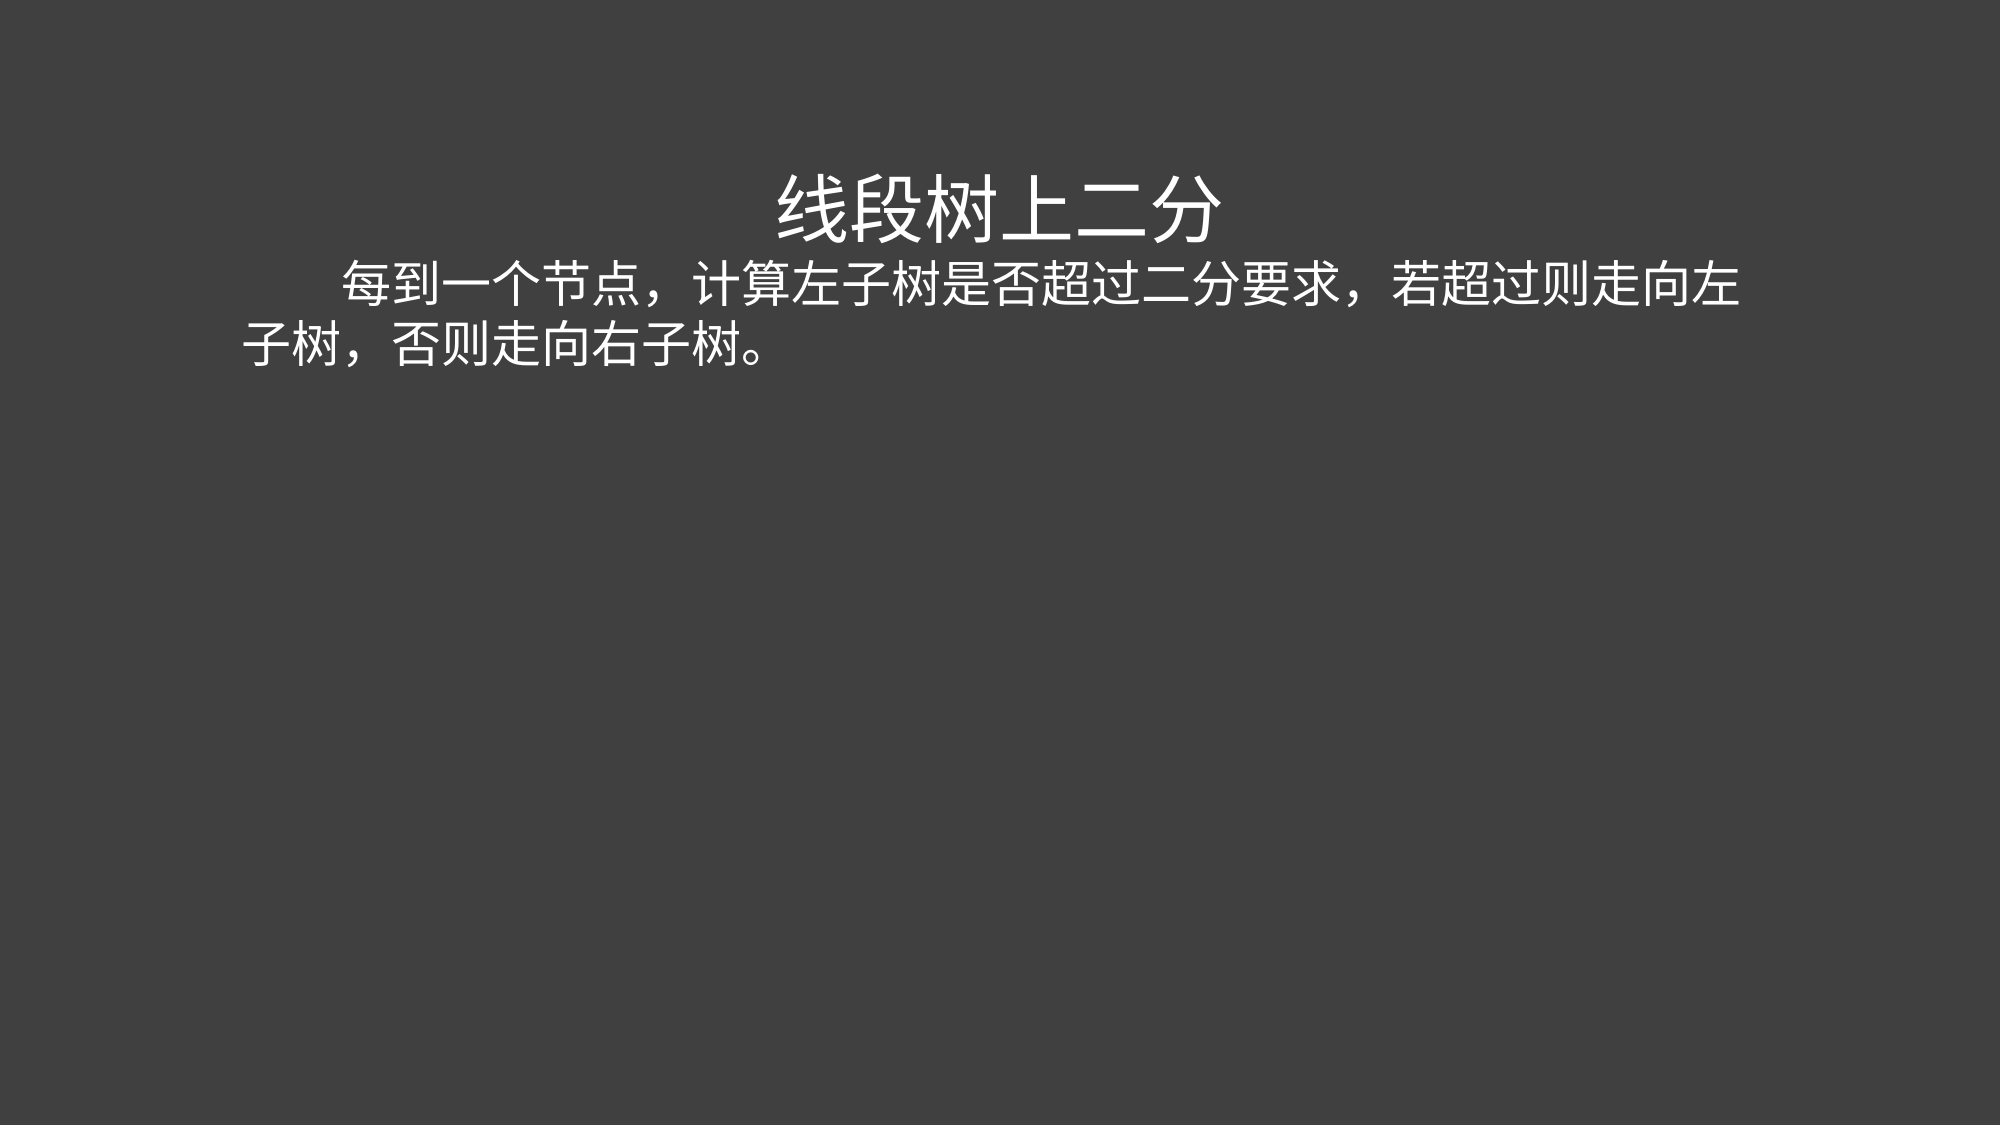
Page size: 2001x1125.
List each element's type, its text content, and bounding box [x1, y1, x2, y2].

text_box 线段树上二分 每到一个节点，计算左子树是否超过二分要求，若超过则走向左子树，否则走向右子树。 [226, 154, 1773, 500]
